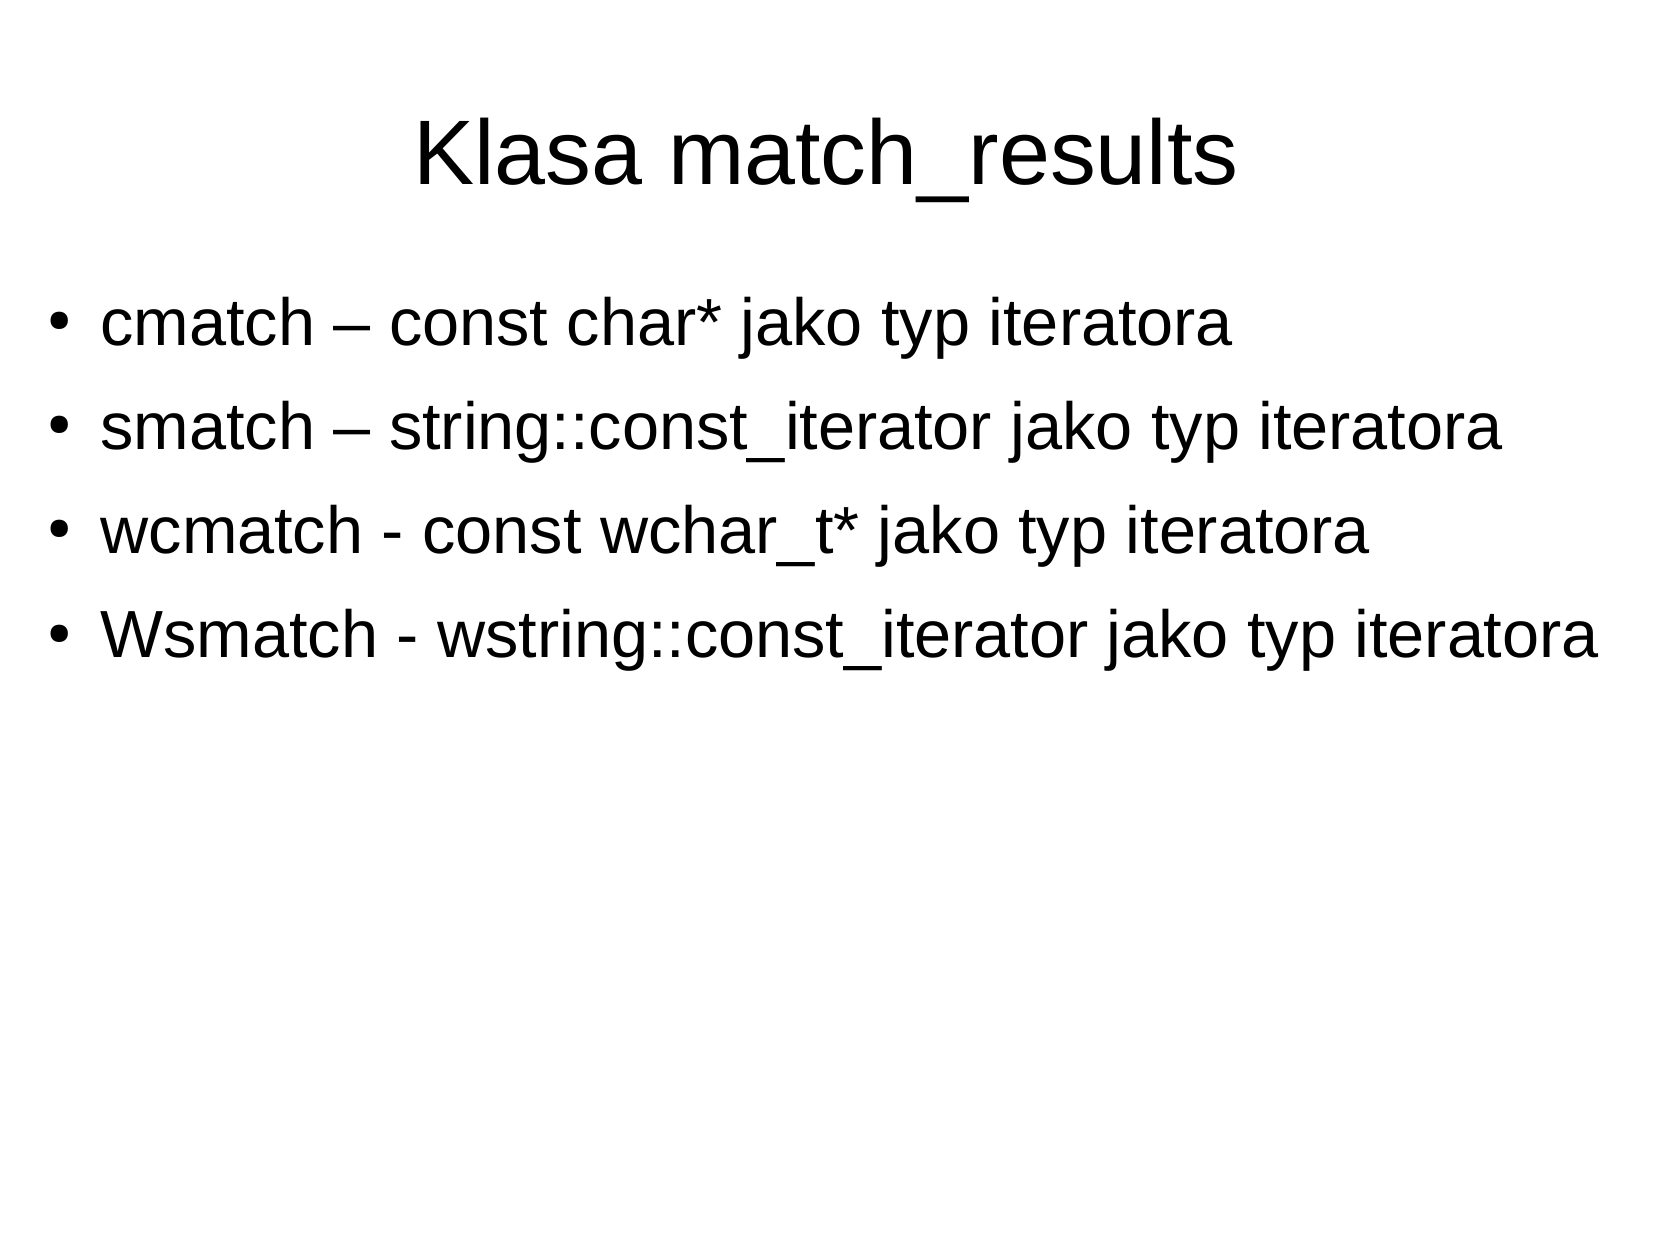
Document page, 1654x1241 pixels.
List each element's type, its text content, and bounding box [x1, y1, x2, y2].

title Klasa match_results [82, 49, 1571, 257]
list cmatch – const char* jako typ iteratora smatch – string::const_iterator jako typ iteratora wcmatch - const wchar_t* jako typ iteratora Wsmatch - wstring::const_iterator jako typ iteratora [29, 284, 1625, 1004]
